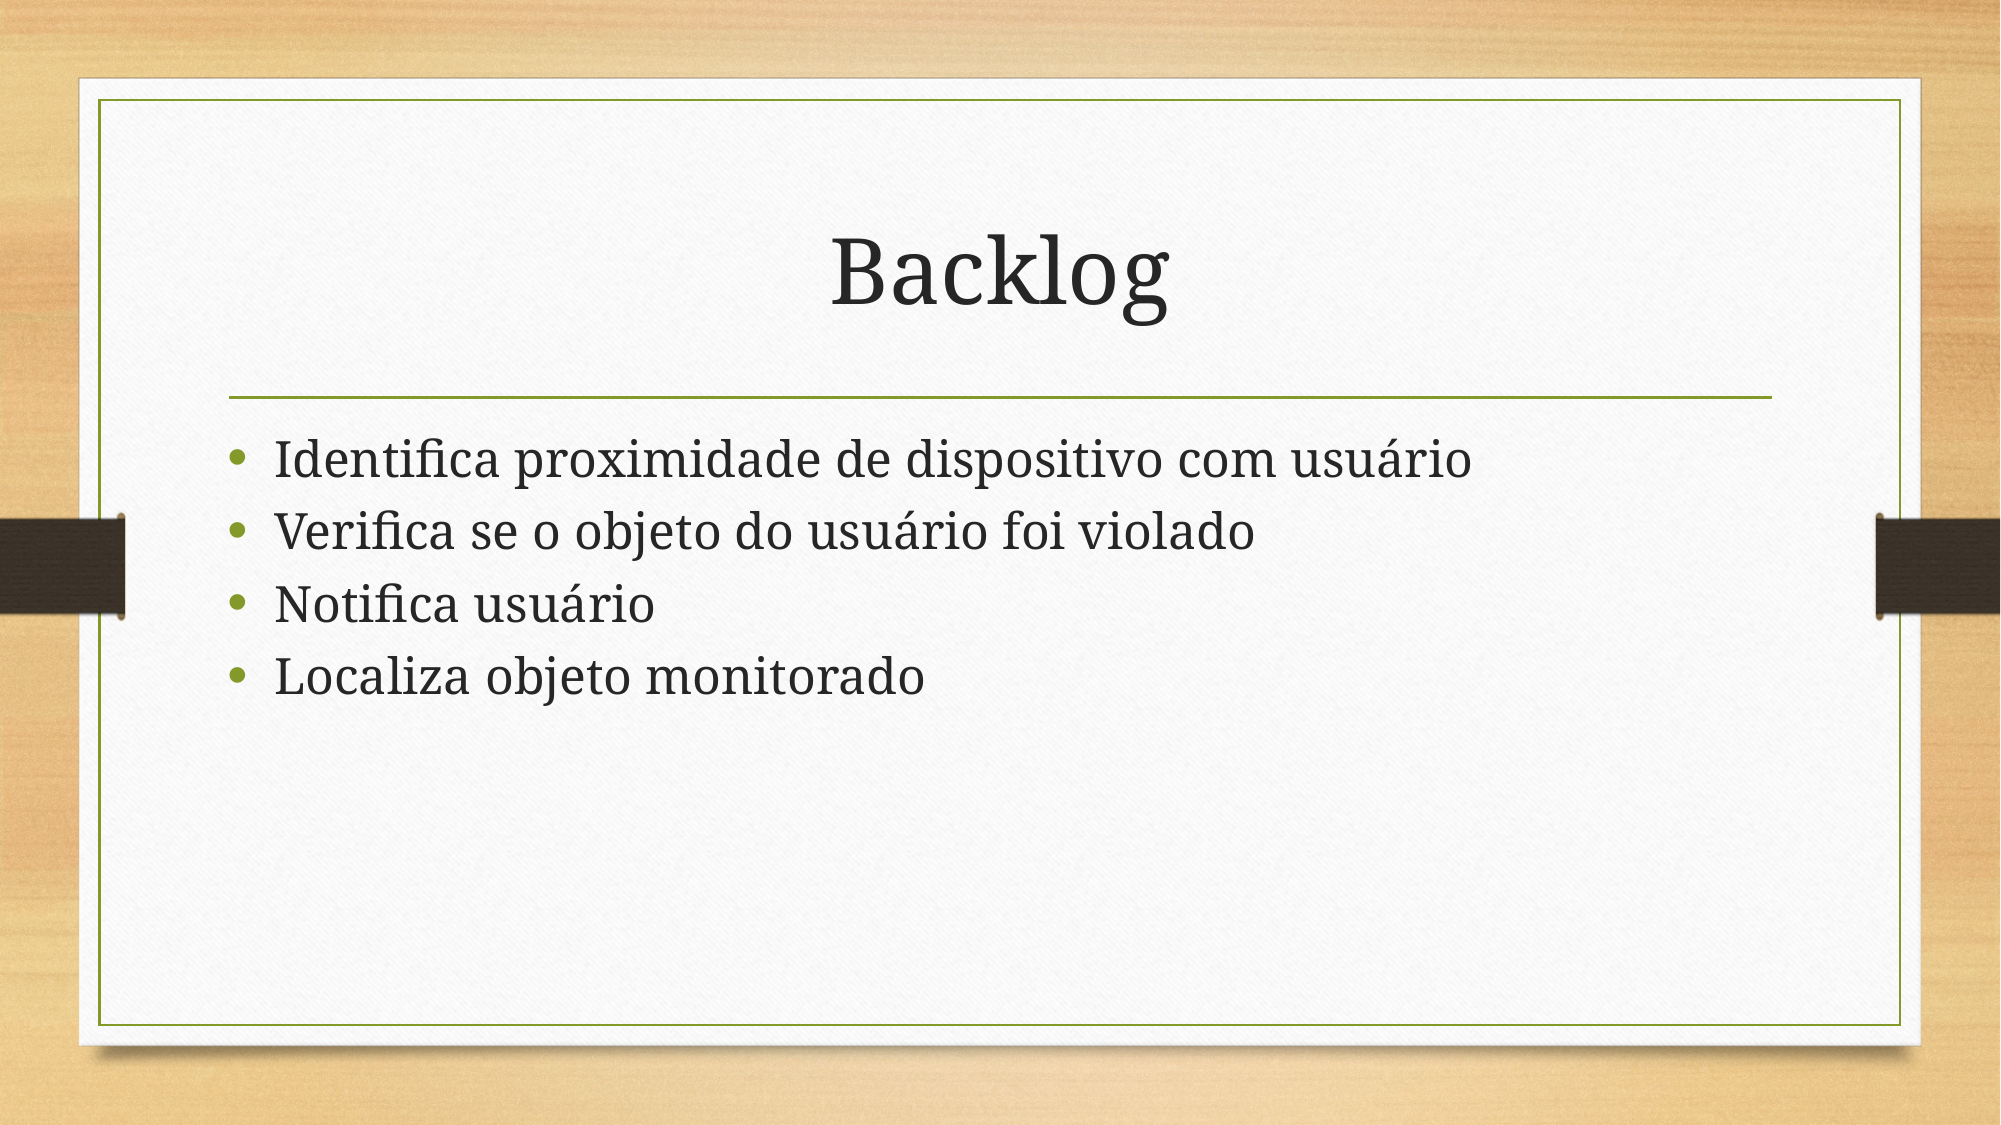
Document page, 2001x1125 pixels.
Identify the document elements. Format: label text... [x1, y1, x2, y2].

list Identifica proximidade de dispositivo com usuário Verifica se o objeto do usuário foi violado Notifica usuário Localiza objeto monitorado [212, 419, 1788, 964]
title Backlog [212, 161, 1788, 376]
